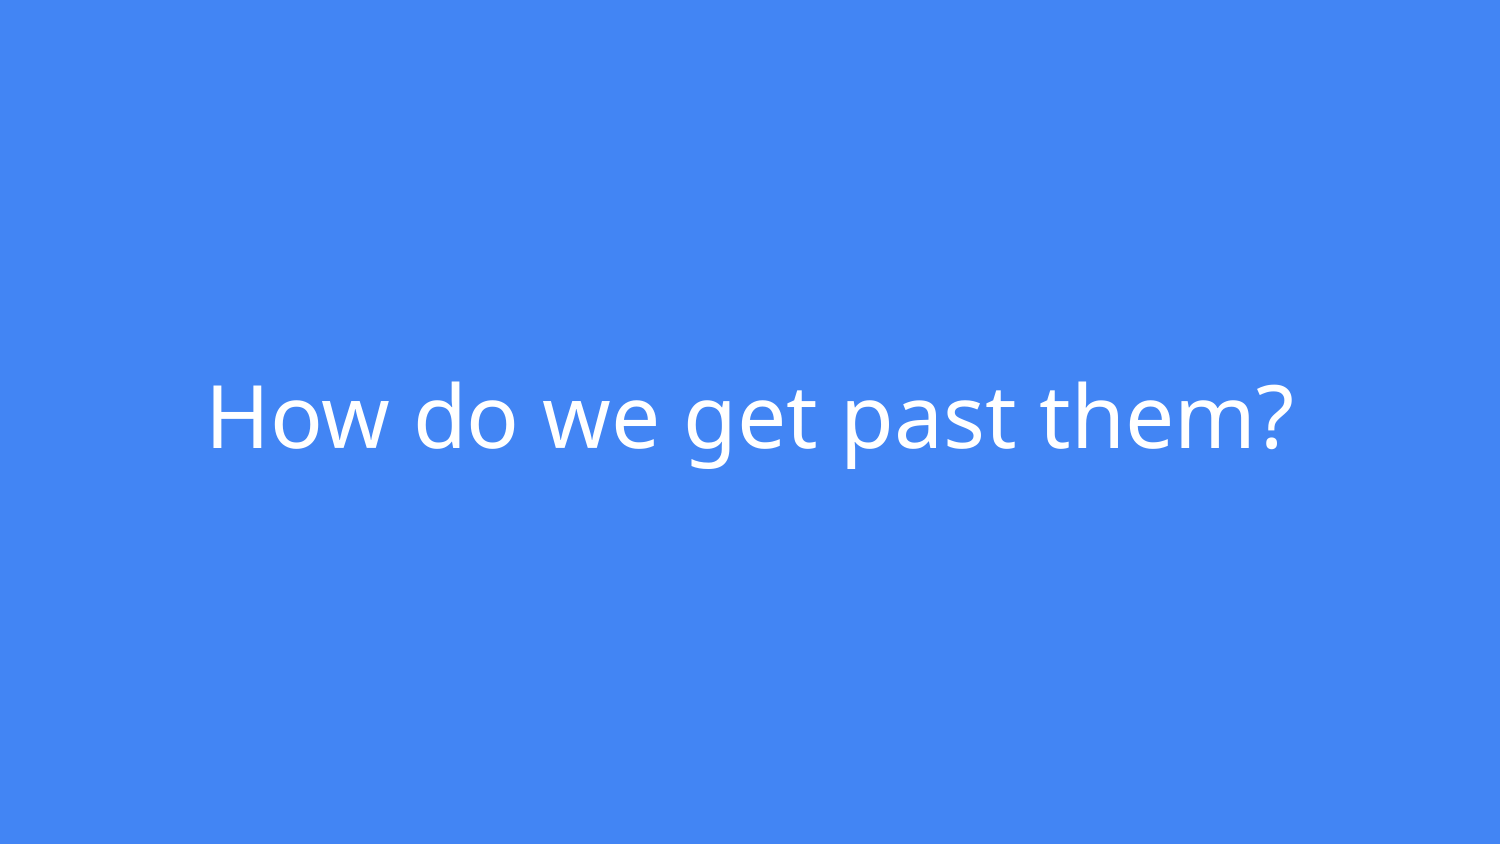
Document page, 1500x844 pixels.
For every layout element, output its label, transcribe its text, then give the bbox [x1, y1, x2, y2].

title How do we get past them? [75, 58, 1425, 771]
